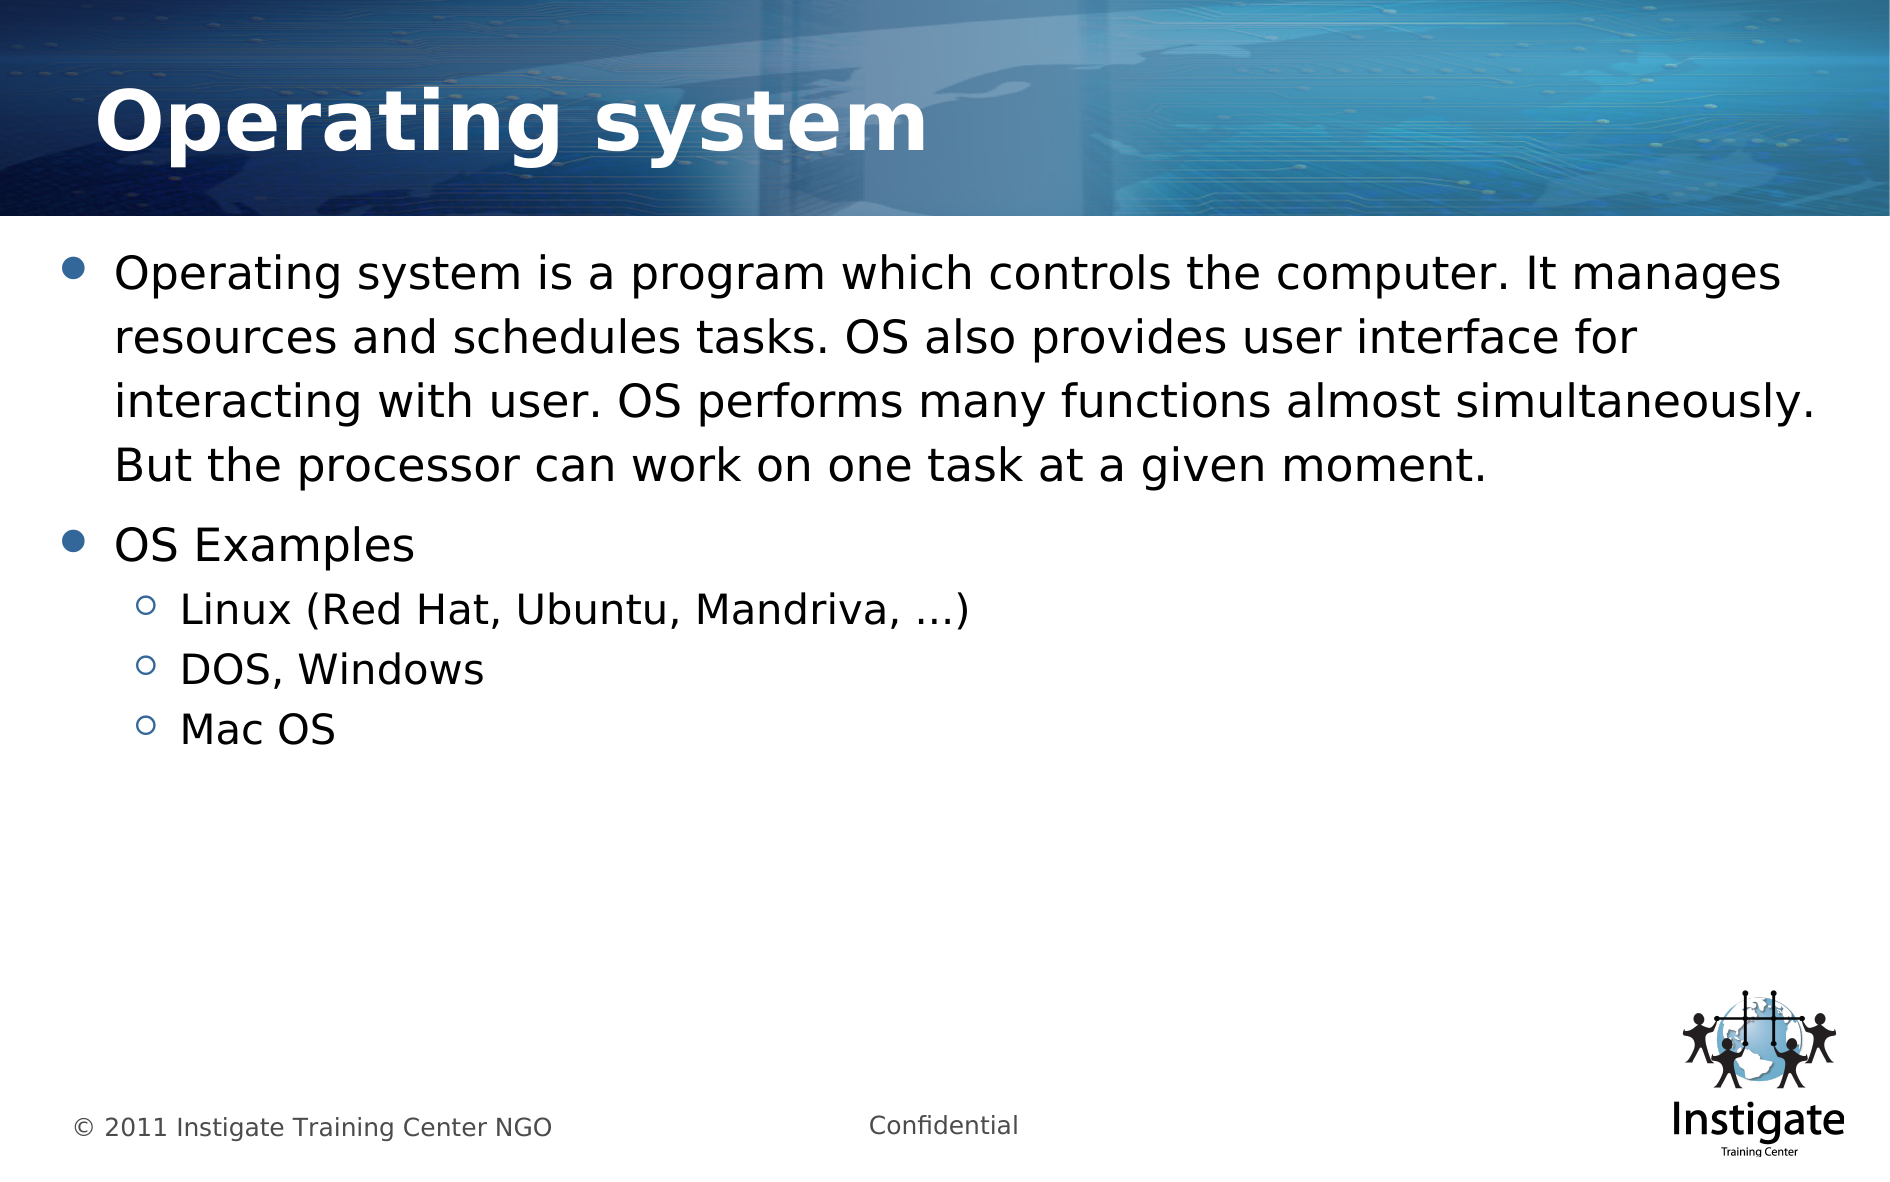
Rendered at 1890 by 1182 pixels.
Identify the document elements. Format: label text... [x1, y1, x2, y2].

picture [1674, 990, 1844, 1157]
list Operating system is a program which controls the computer. It manages resources and schedules tasks. OS also provides user interface for interacting with user. OS performs many functions almost simultaneously. But the processor can work on one task at a given moment. OS Examples Linux (Red Hat, Ubuntu, Mandriva, ...) DOS, Windows Mac OS [59, 236, 1831, 1001]
picture [0, 0, 1890, 216]
title Operating system [94, 54, 1793, 210]
